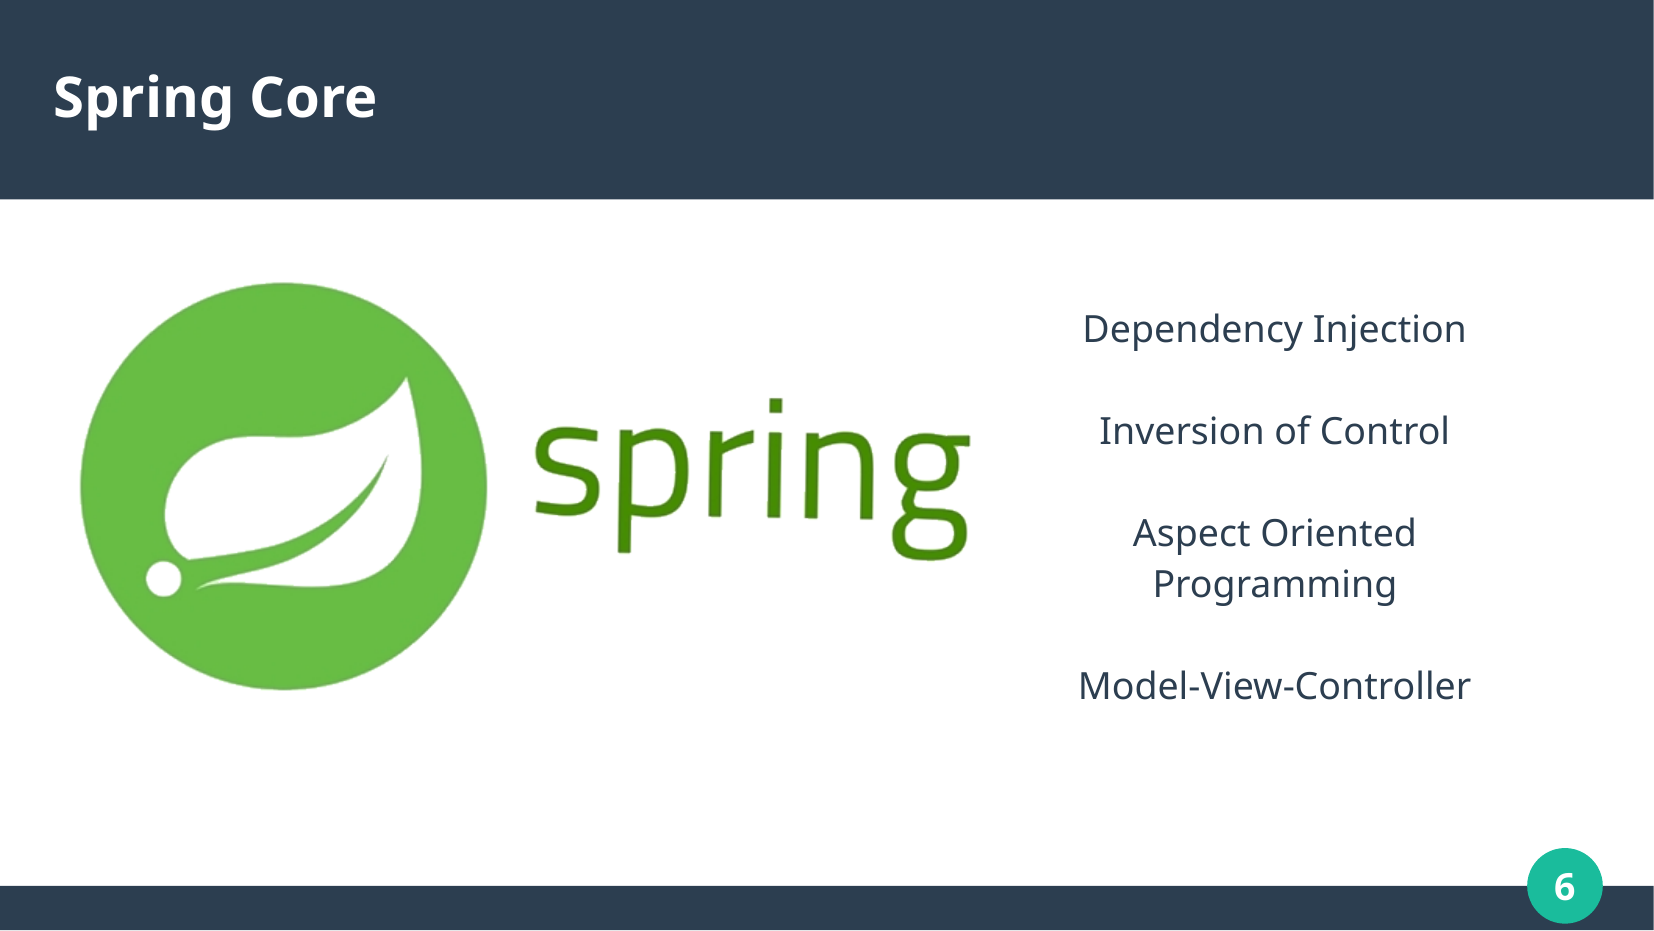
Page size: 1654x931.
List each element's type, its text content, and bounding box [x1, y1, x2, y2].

picture [75, 262, 982, 716]
text_box Dependency Injection Inversion of Control Aspect Oriented Programming Model-View-Controller [1050, 300, 1501, 713]
title Spring Core [53, 37, 1589, 155]
